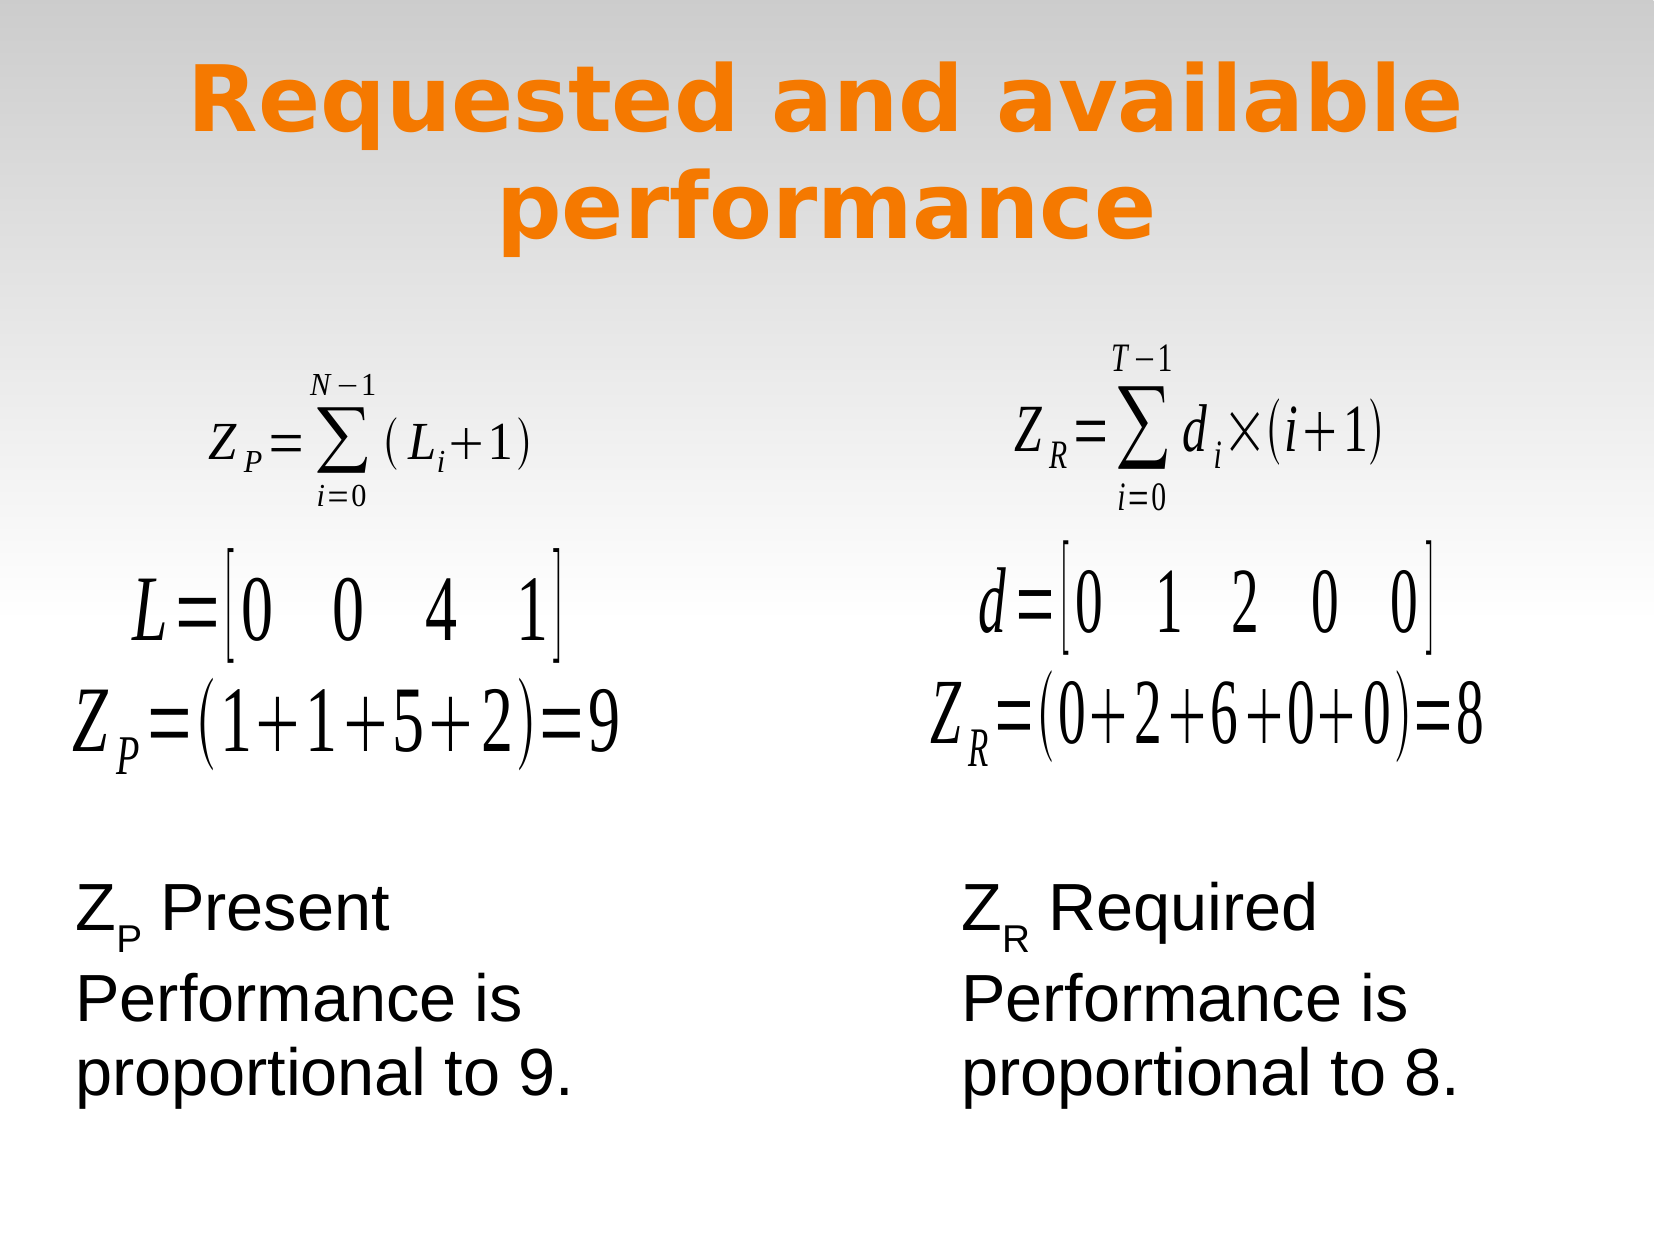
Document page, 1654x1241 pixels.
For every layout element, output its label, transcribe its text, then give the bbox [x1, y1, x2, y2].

text_box ZR Required Performance is proportional to 8. [946, 862, 1584, 1118]
chart [999, 337, 1397, 520]
text_box ZP Present Performance is proportional to 9. [60, 862, 601, 1118]
chart [193, 368, 546, 513]
chart [912, 532, 1498, 779]
title Requested and available performance [82, 45, 1571, 261]
chart [52, 540, 638, 788]
